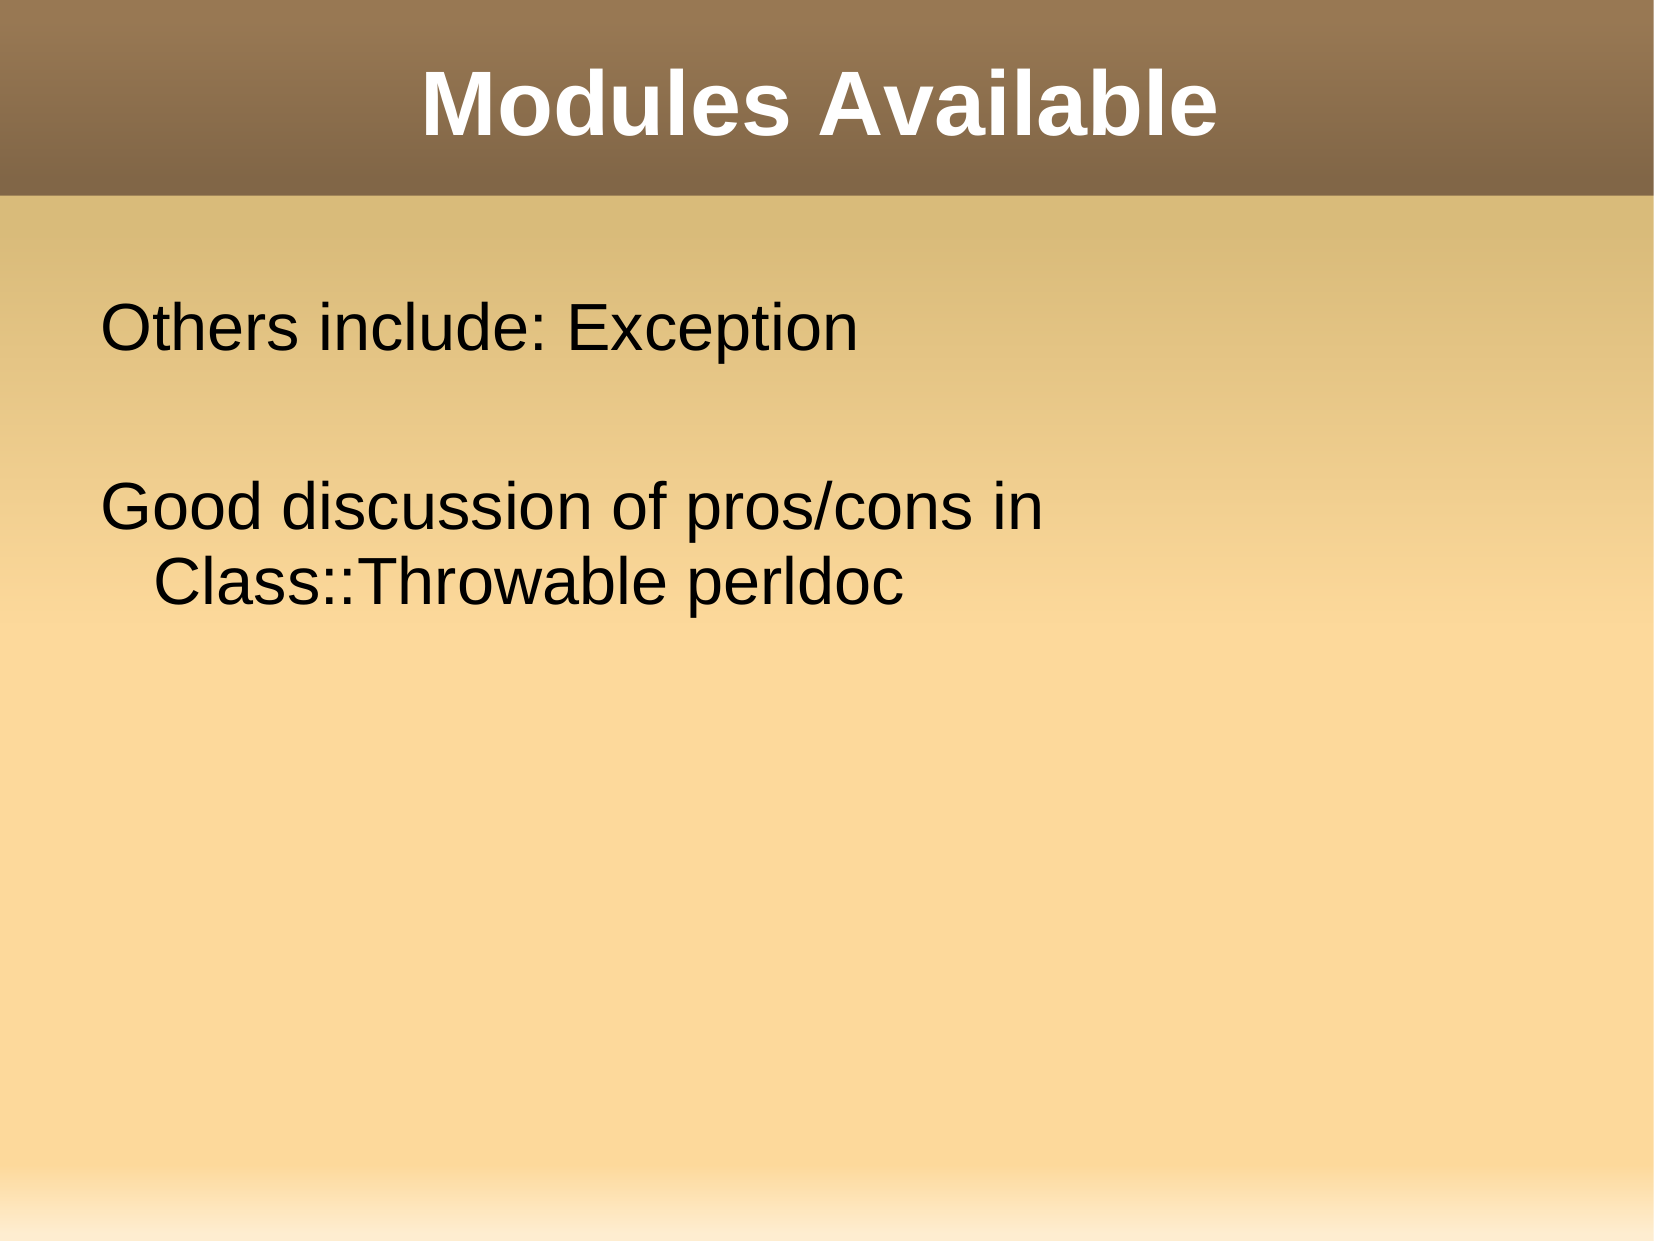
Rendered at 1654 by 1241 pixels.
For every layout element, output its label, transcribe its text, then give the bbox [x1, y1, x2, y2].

picture [0, 0, 1654, 1241]
list Others include: Exception Good discussion of pros/cons in Class::Throwable perldoc [82, 290, 1571, 1094]
title Modules Available [76, 7, 1565, 200]
